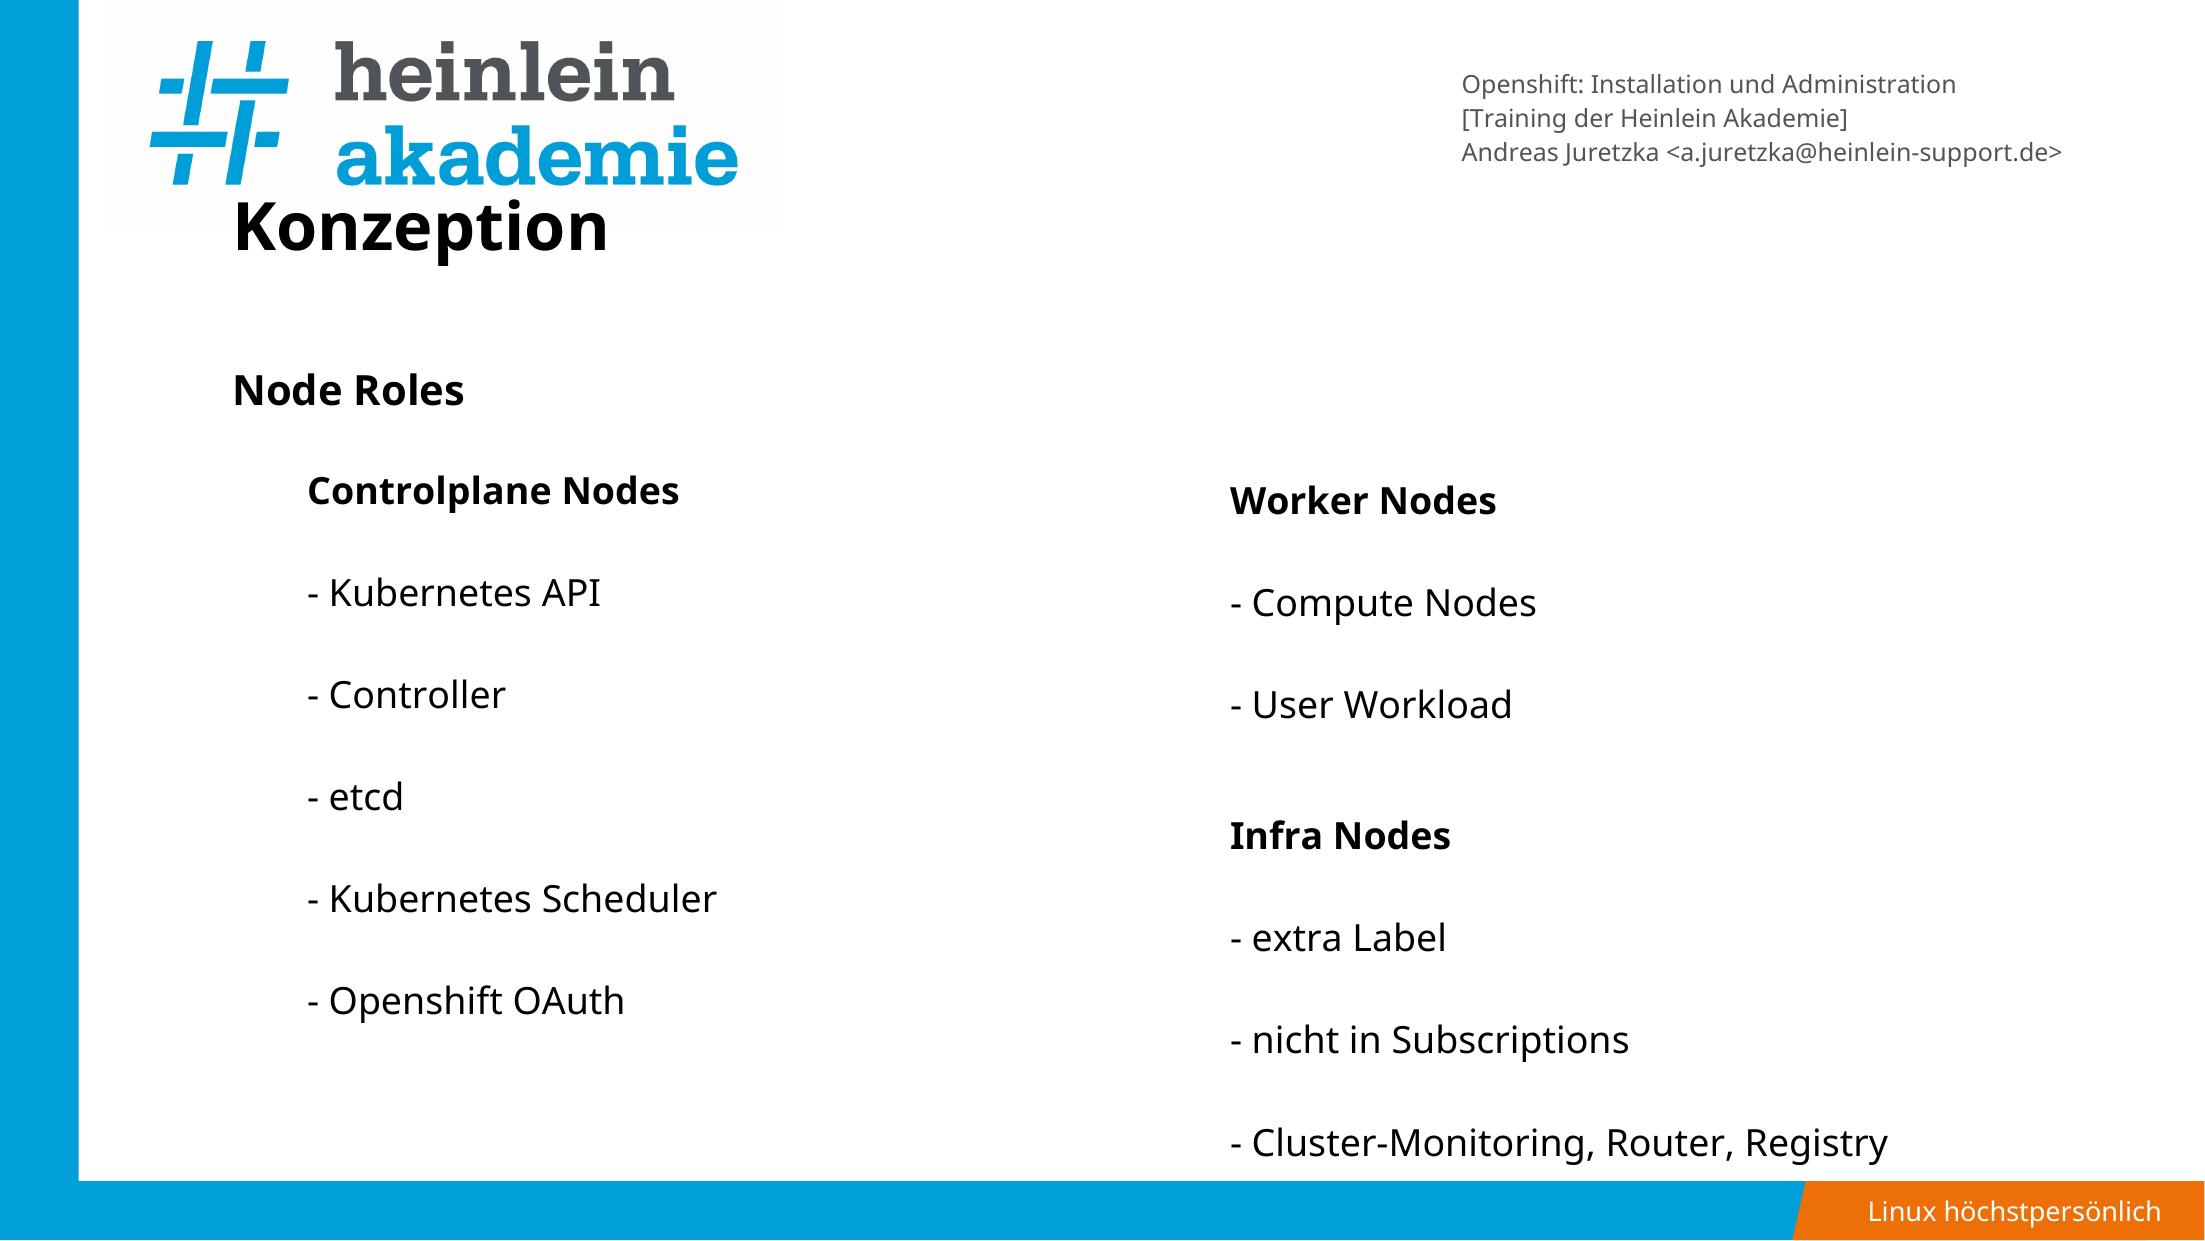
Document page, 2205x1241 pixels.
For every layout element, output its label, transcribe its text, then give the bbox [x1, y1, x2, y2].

list Worker Nodes - Compute Nodes - User Workload [1159, 474, 2039, 809]
list Controlplane Nodes - Kubernetes API - Controller - etcd - Kubernetes Scheduler - Openshift OAuth [236, 464, 1116, 1168]
title Konzeption Node Roles [232, 213, 1975, 418]
picture [102, 0, 784, 232]
list Infra Nodes - extra Label - nicht in Subscriptions - Cluster-Monitoring, Router, Registry [1159, 809, 2039, 1202]
